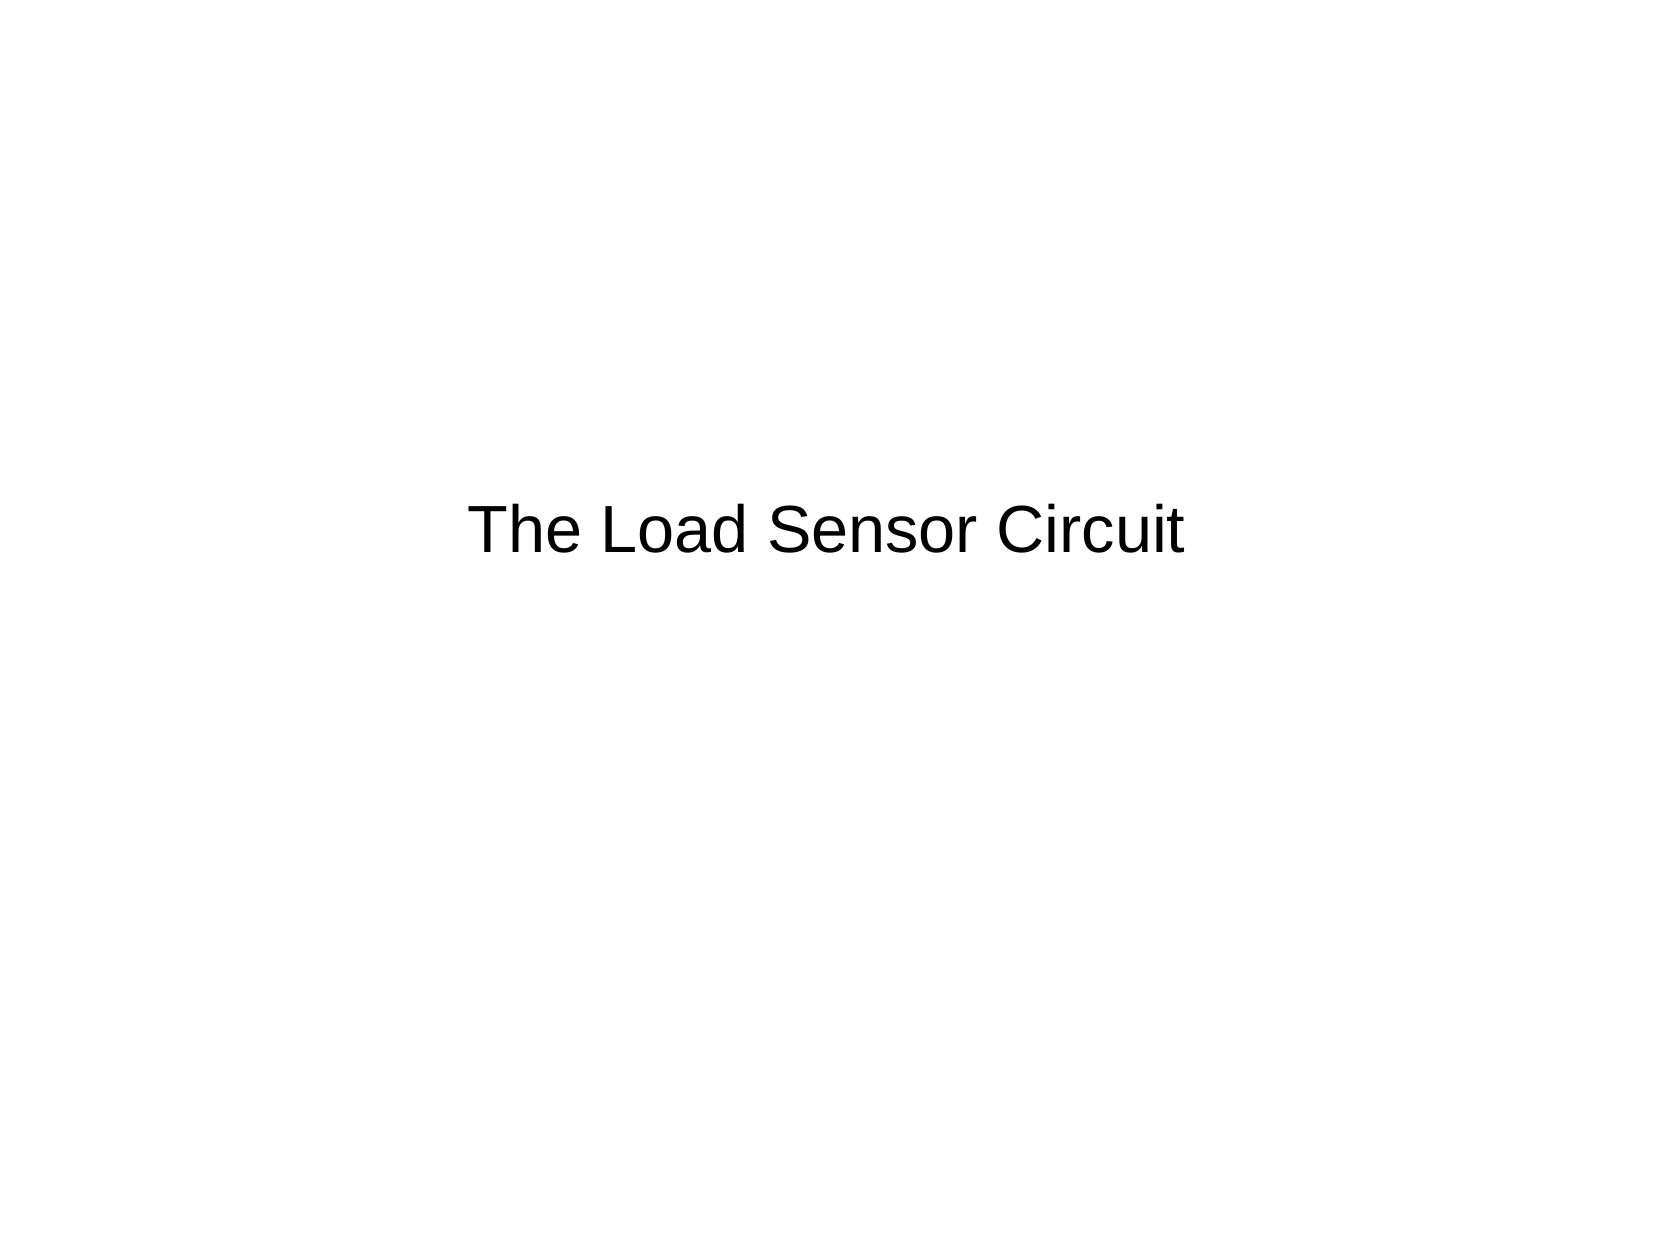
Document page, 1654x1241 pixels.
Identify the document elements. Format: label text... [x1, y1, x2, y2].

subtitle The Load Sensor Circuit [82, 49, 1571, 1010]
